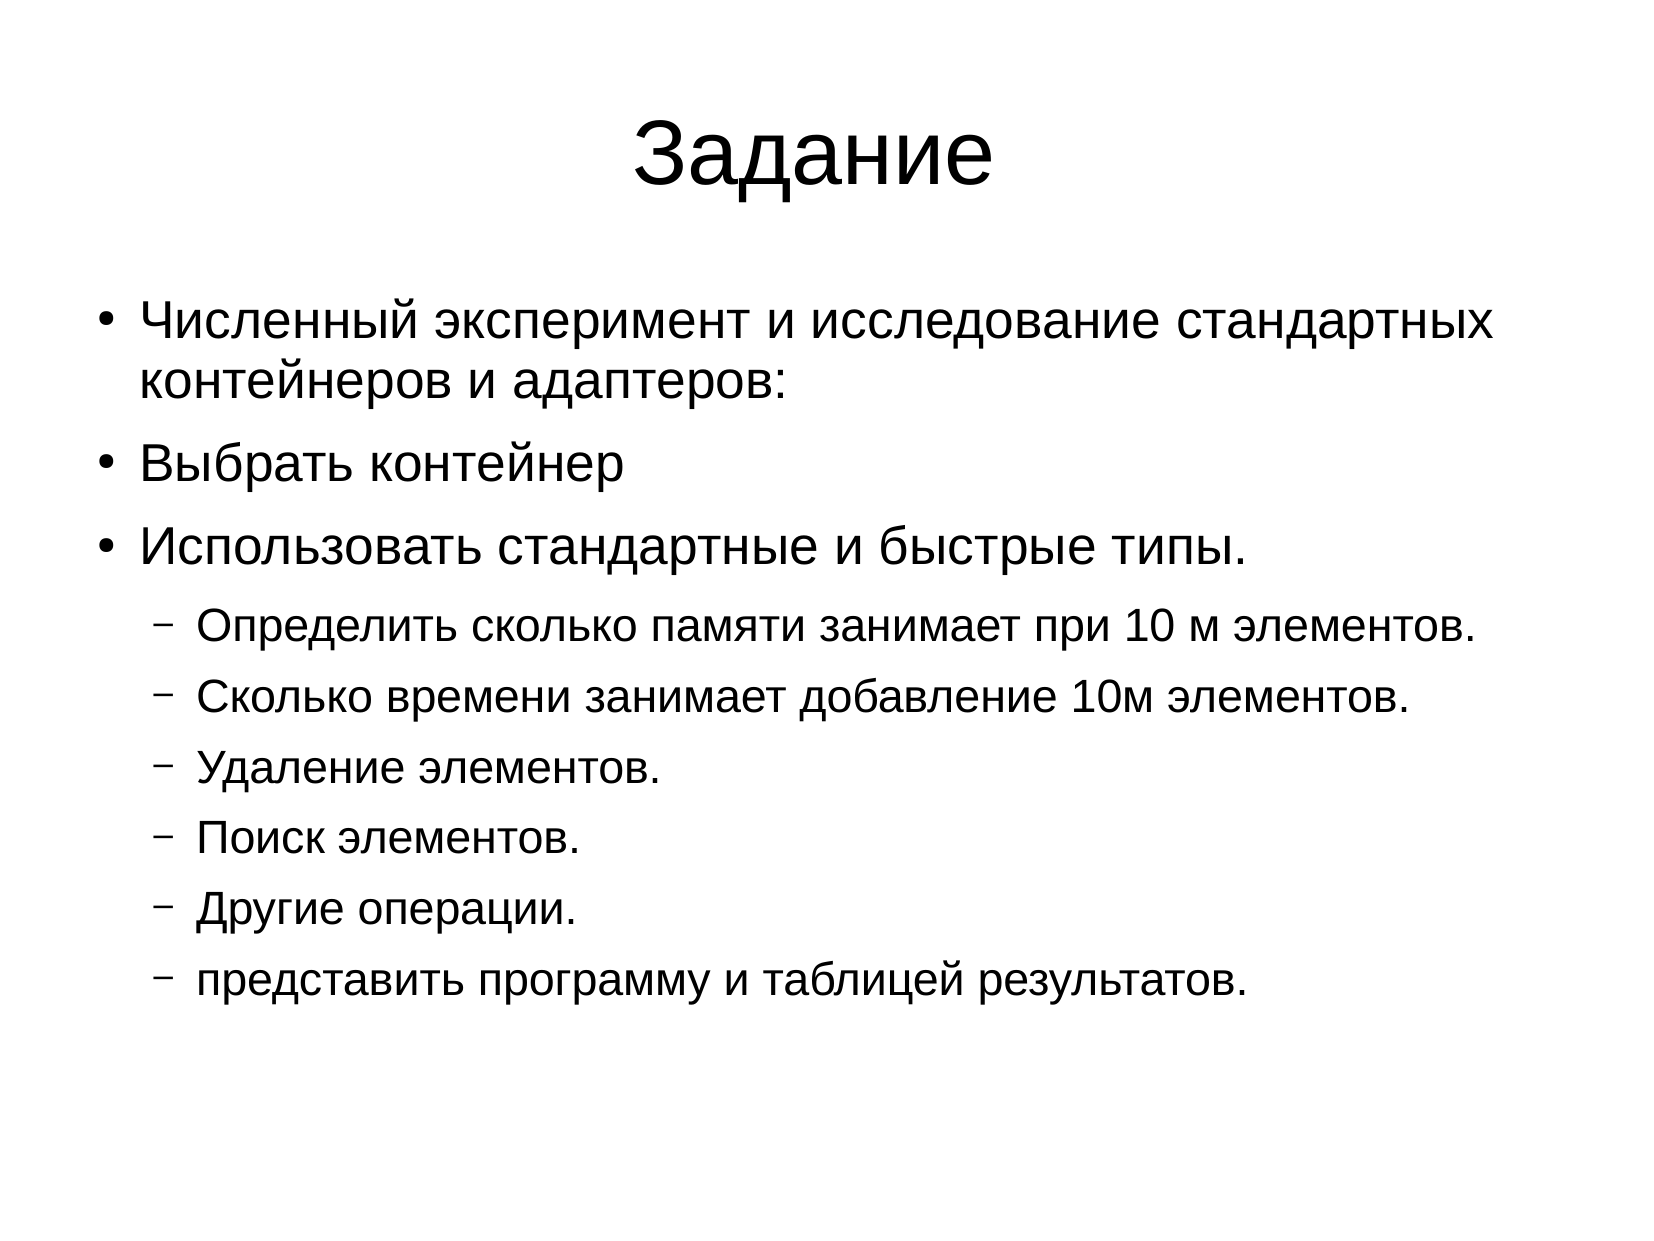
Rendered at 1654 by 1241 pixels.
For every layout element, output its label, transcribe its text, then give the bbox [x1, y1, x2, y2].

title Задание [82, 49, 1571, 257]
list Численный эксперимент и исследование стандартных контейнеров и адаптеров: Выбрать контейнер Использовать стандартные и быстрые типы. Определить сколько памяти занимает при 10 м элементов. Сколько времени занимает добавление 10м элементов. Удаление элементов. Поиск элементов. Другие операции. представить программу и таблицей результатов. [82, 290, 1571, 1010]
